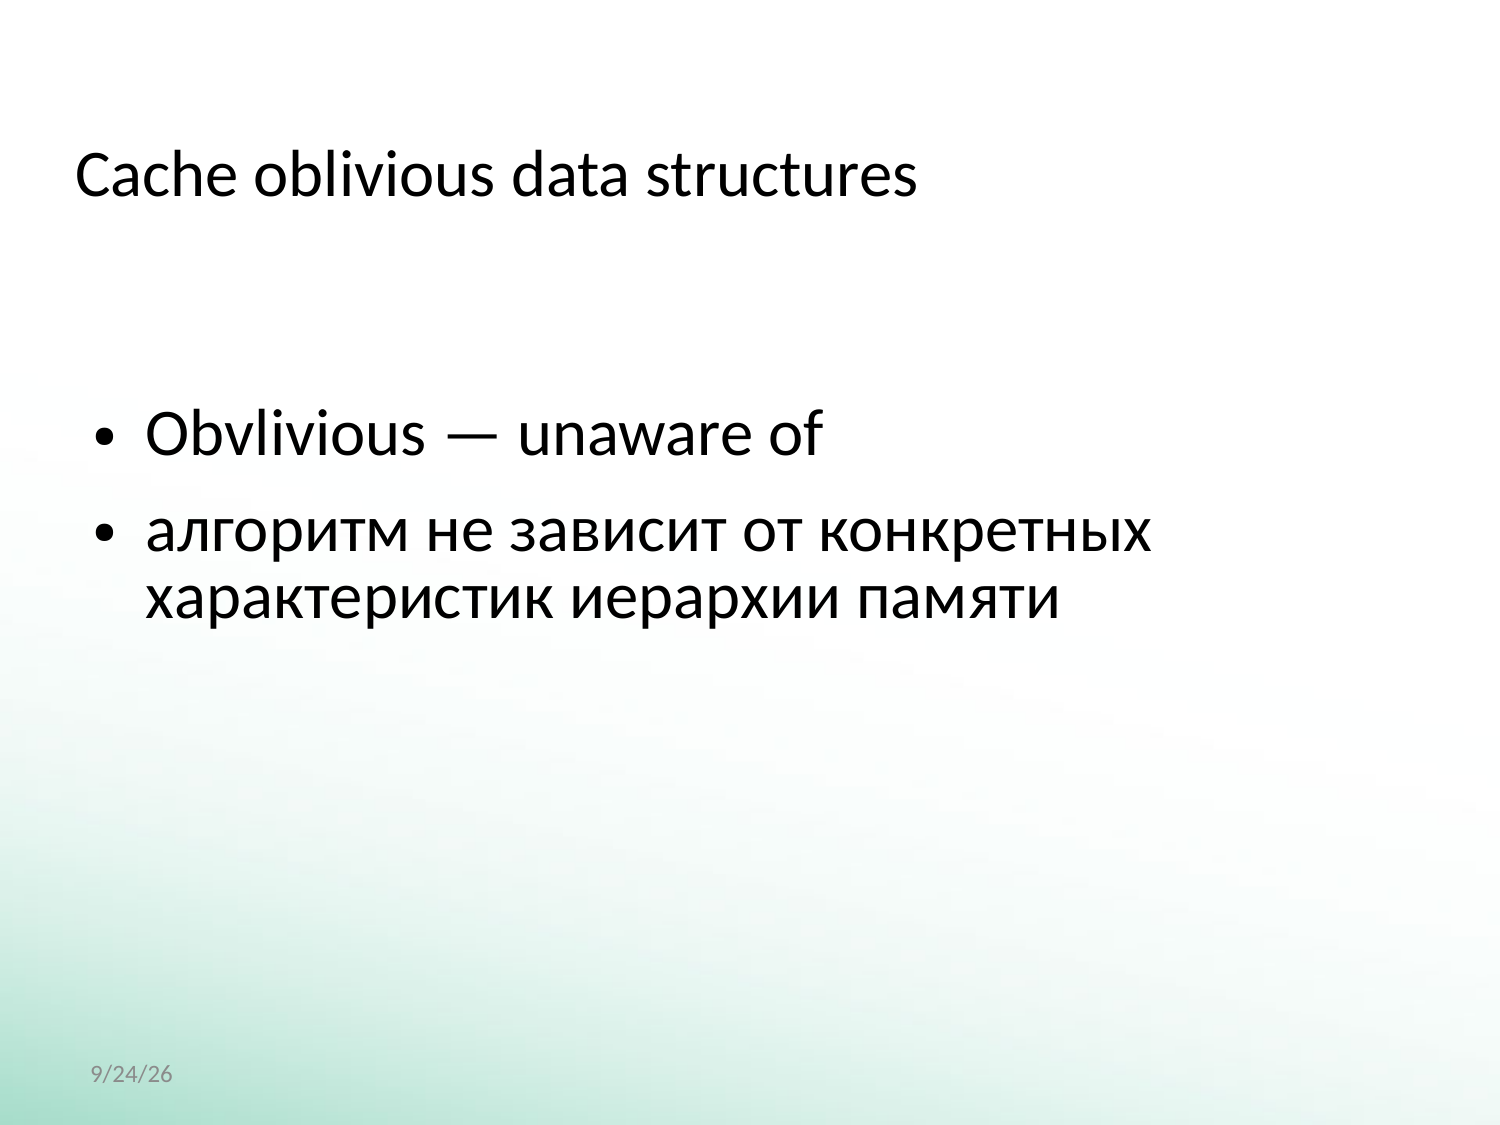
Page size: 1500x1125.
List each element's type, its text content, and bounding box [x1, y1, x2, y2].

picture [0, 0, 1500, 1125]
title Cache oblivious data structures [75, 86, 1425, 274]
list Obvlivious — unaware of алгоритм не зависит от конкретных характеристик иерархии памяти [74, 405, 1425, 863]
